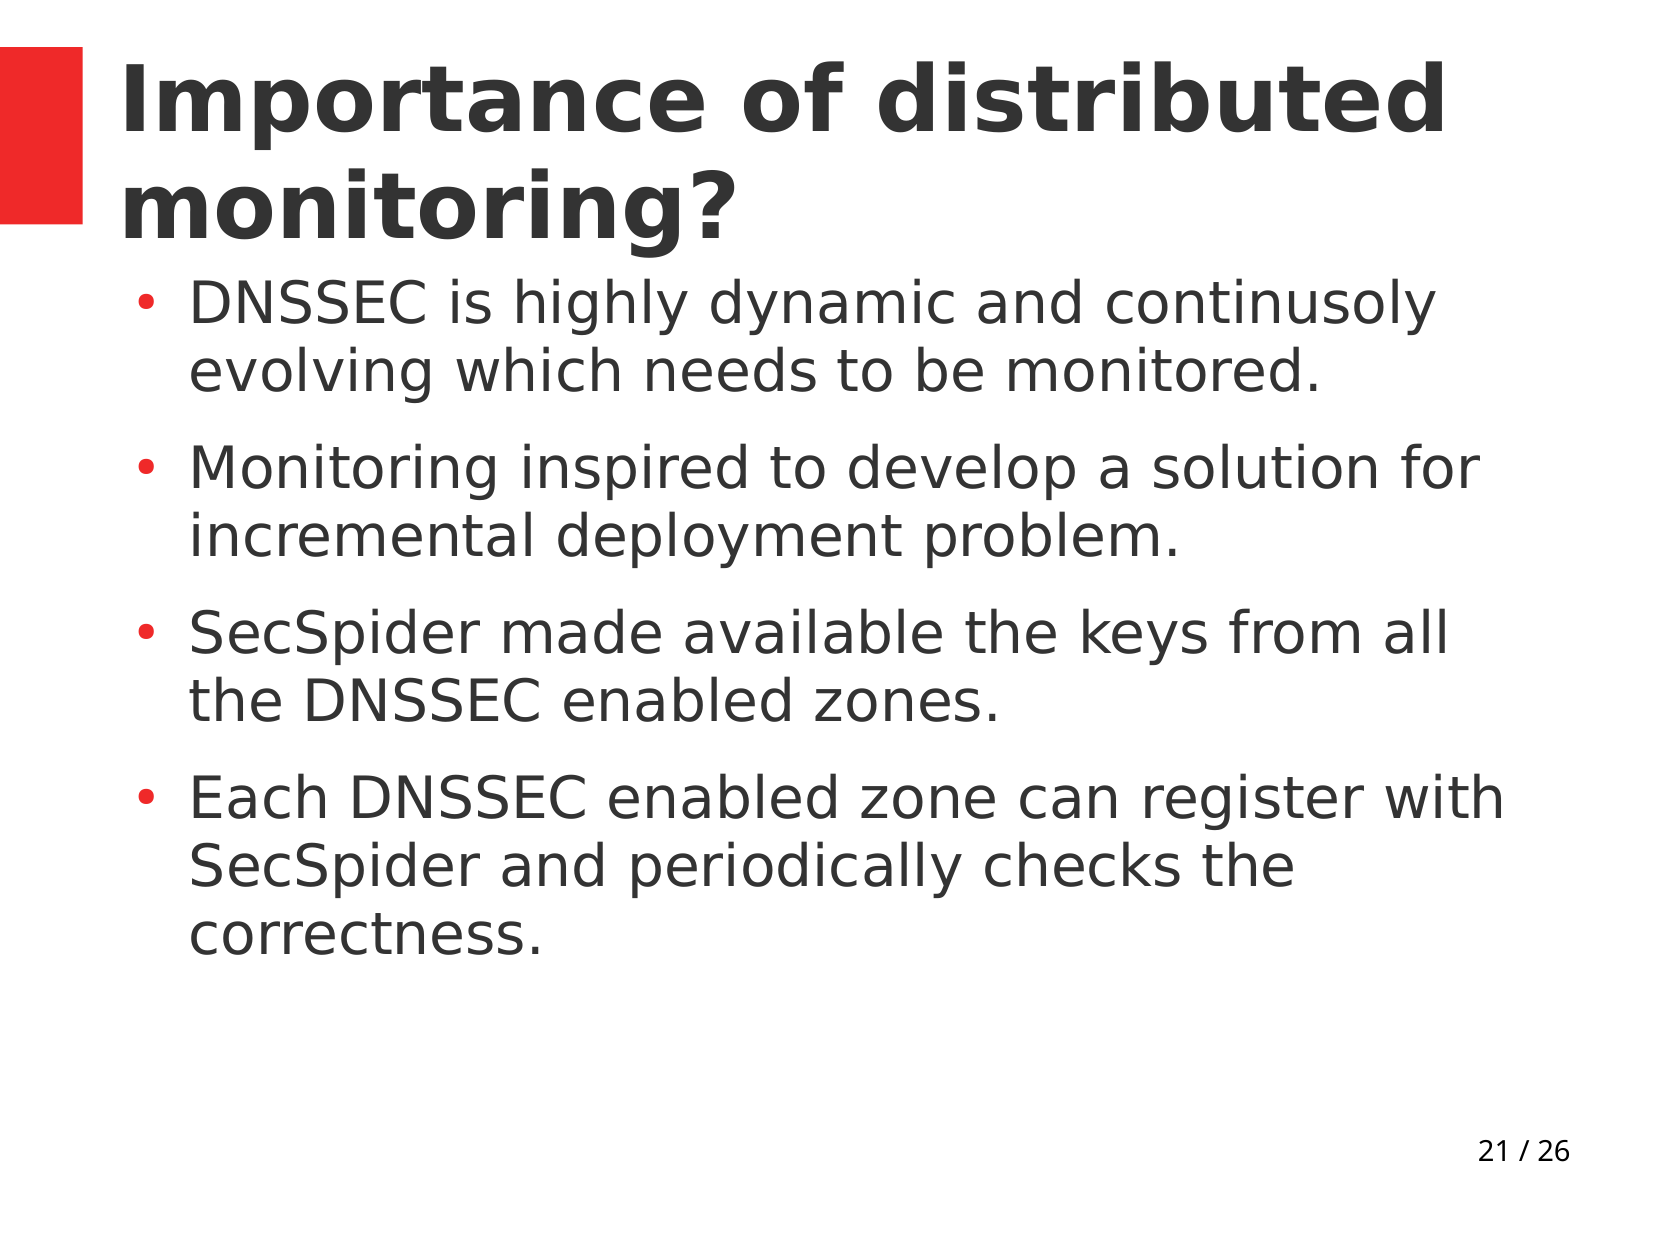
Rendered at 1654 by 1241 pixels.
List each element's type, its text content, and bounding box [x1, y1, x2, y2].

list DNSSEC is highly dynamic and continusoly evolving which needs to be monitored. Monitoring inspired to develop a solution for incremental deployment problem. SecSpider made available the keys from all the DNSSEC enabled zones. Each DNSSEC enabled zone can register with SecSpider and periodically checks the correctness. [118, 270, 1536, 1201]
title Importance of distributed monitoring? [118, 45, 1571, 260]
